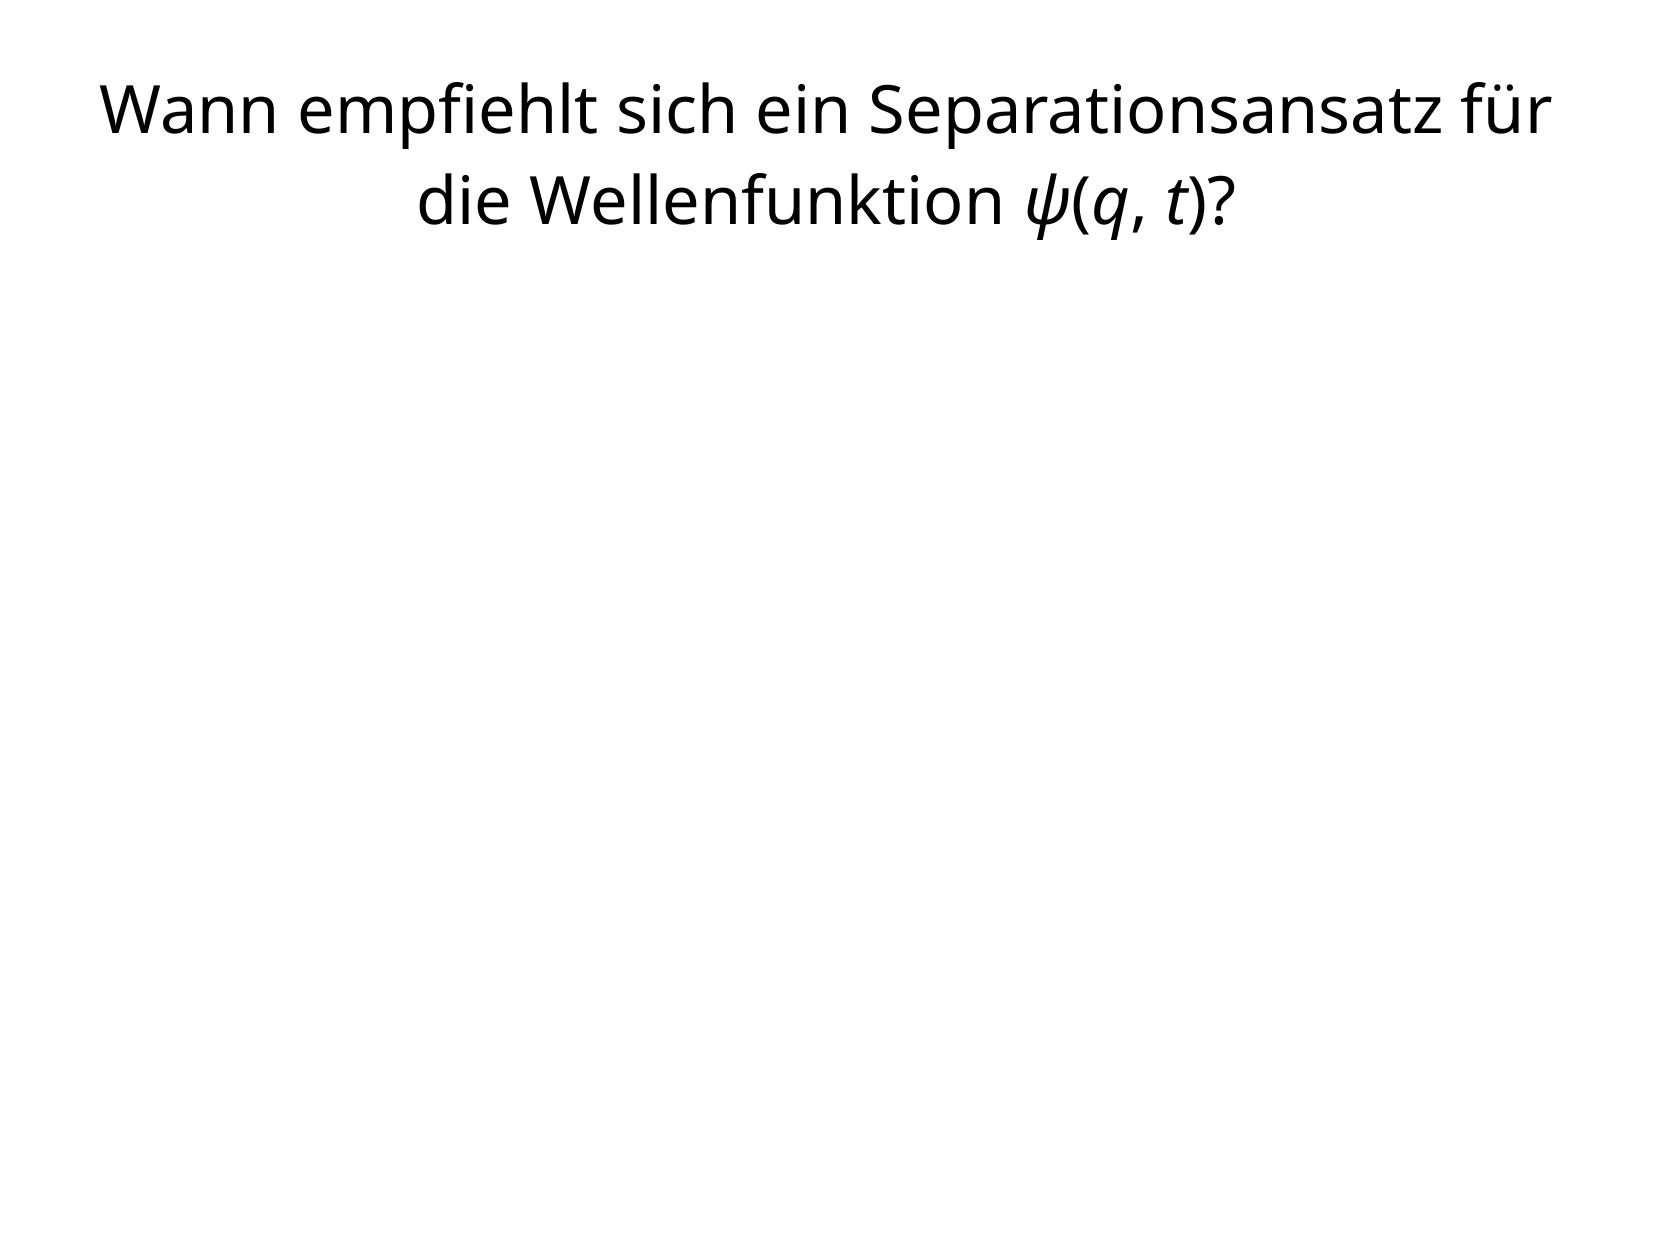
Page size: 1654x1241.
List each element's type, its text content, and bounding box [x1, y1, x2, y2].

title Wann empfiehlt sich ein Separationsansatz für die Wellenfunktion ψ(q, t)? [82, 49, 1571, 257]
